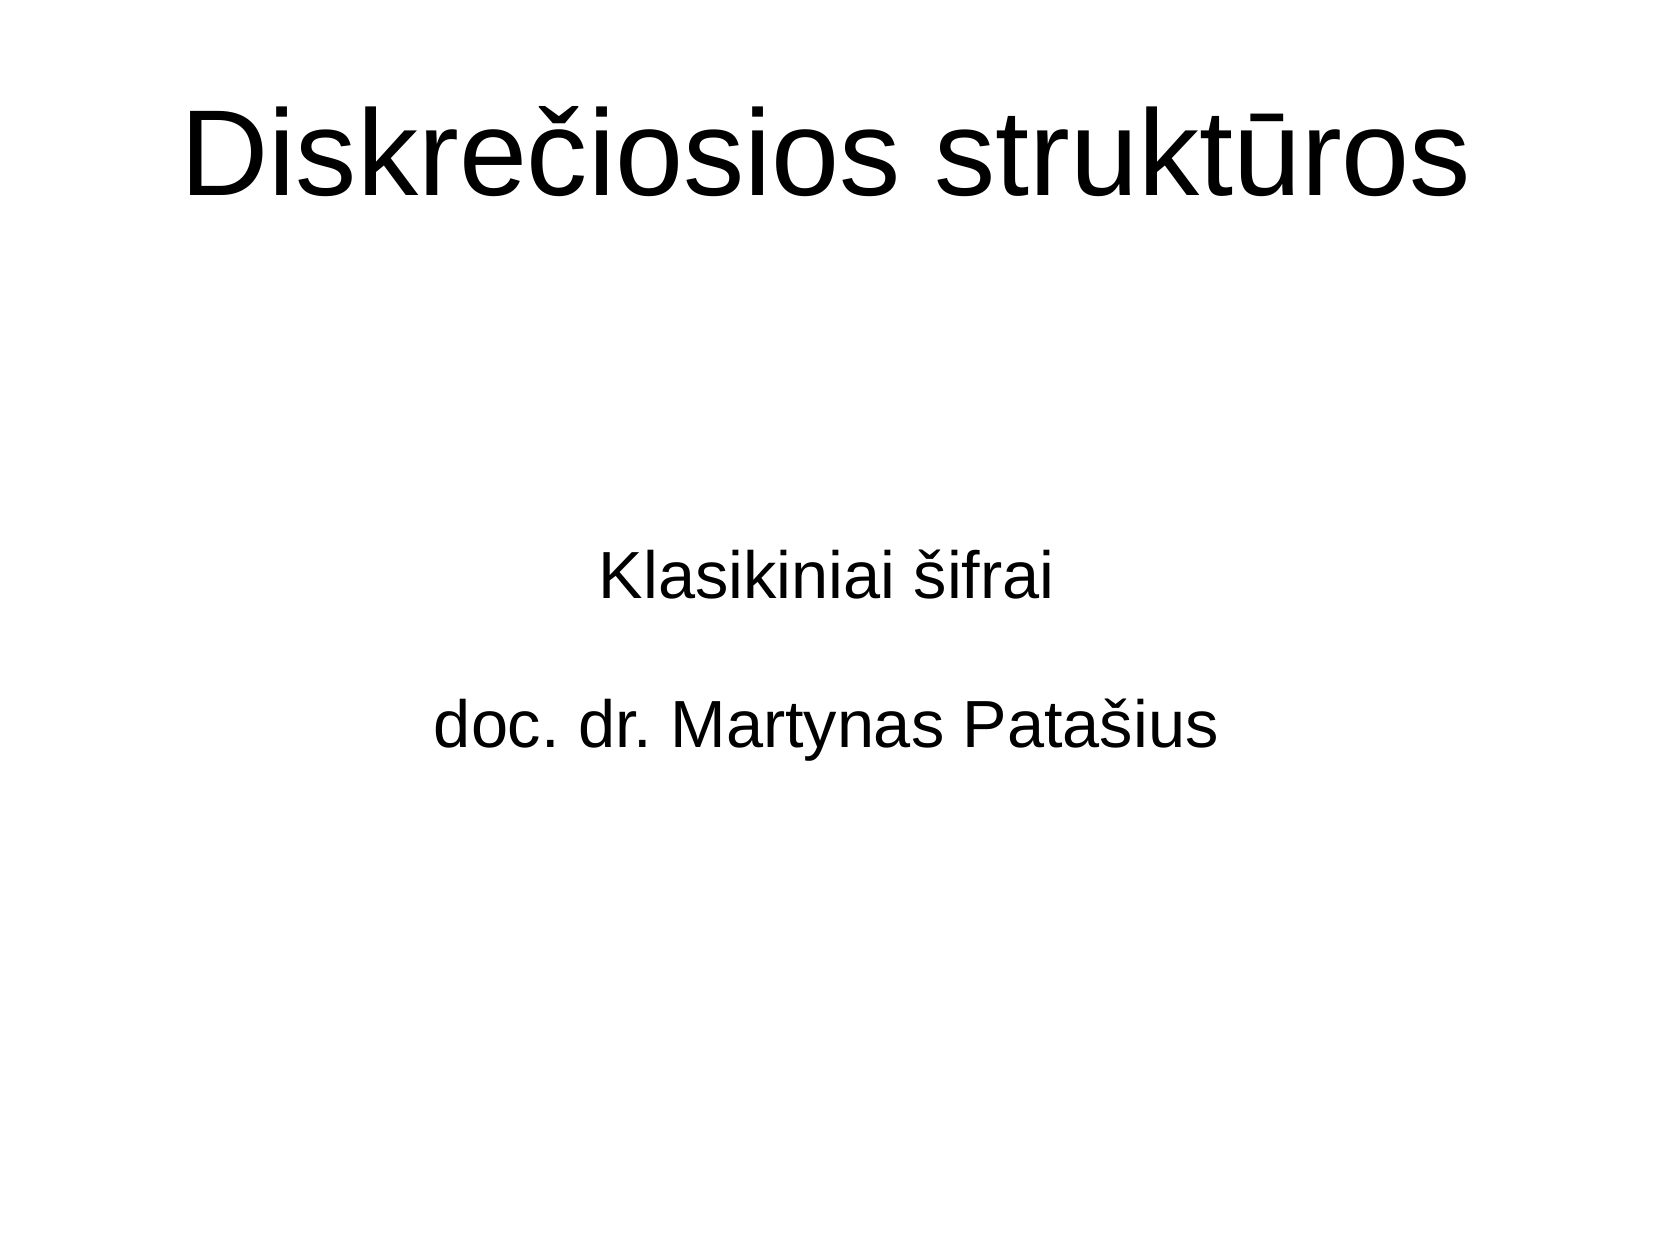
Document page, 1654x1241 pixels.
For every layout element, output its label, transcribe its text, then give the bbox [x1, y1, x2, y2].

subtitle Klasikiniai šifrai doc. dr. Martynas Patašius [82, 290, 1571, 1010]
title Diskrečiosios struktūros [82, 49, 1571, 257]
